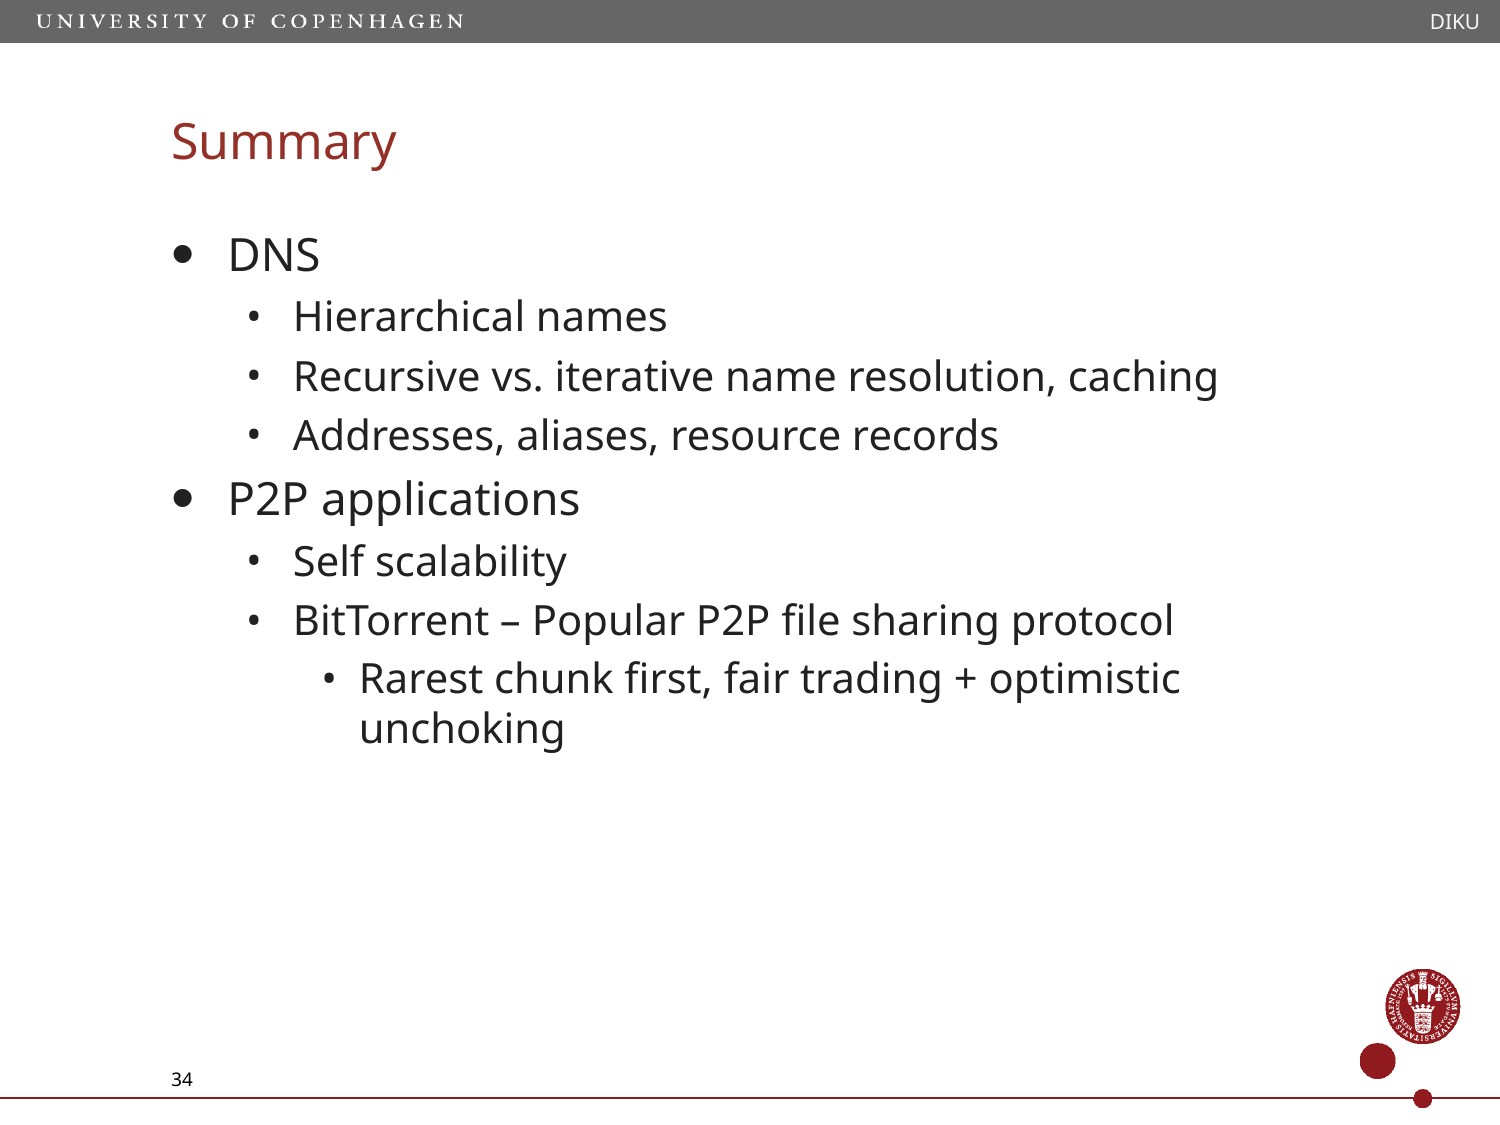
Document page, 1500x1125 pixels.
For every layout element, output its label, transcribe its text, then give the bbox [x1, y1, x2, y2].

picture [0, 910, 1500, 1122]
title Summary [171, 75, 1329, 171]
text_box DIKU [469, 0, 1495, 43]
text_box <number> [171, 1067, 522, 1092]
list DNS Hierarchical names Recursive vs. iterative name resolution, caching Addresses, aliases, resource records P2P applications Self scalability BitTorrent – Popular P2P file sharing protocol Rarest chunk first, fair trading + optimistic unchoking [171, 225, 1329, 900]
